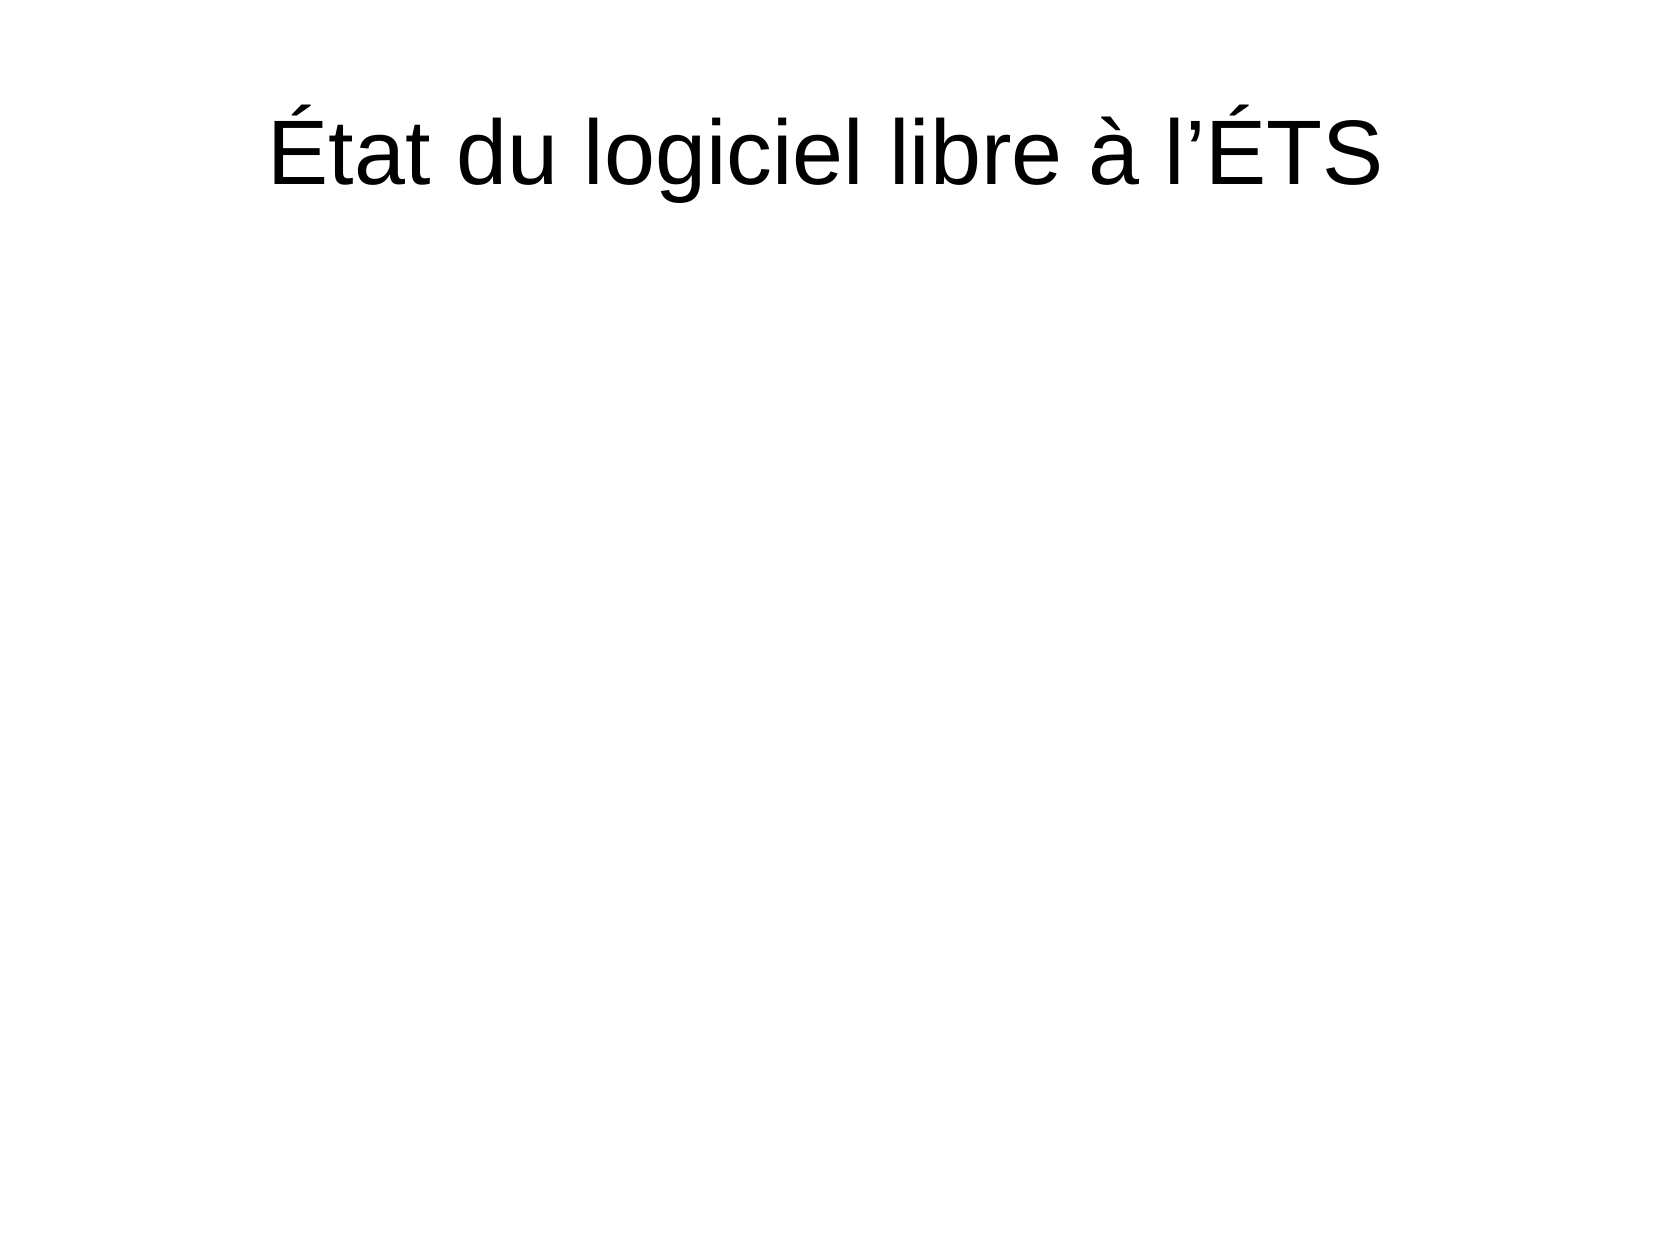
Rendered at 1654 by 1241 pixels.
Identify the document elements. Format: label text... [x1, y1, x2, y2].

title État du logiciel libre à l’ÉTS [82, 49, 1571, 257]
